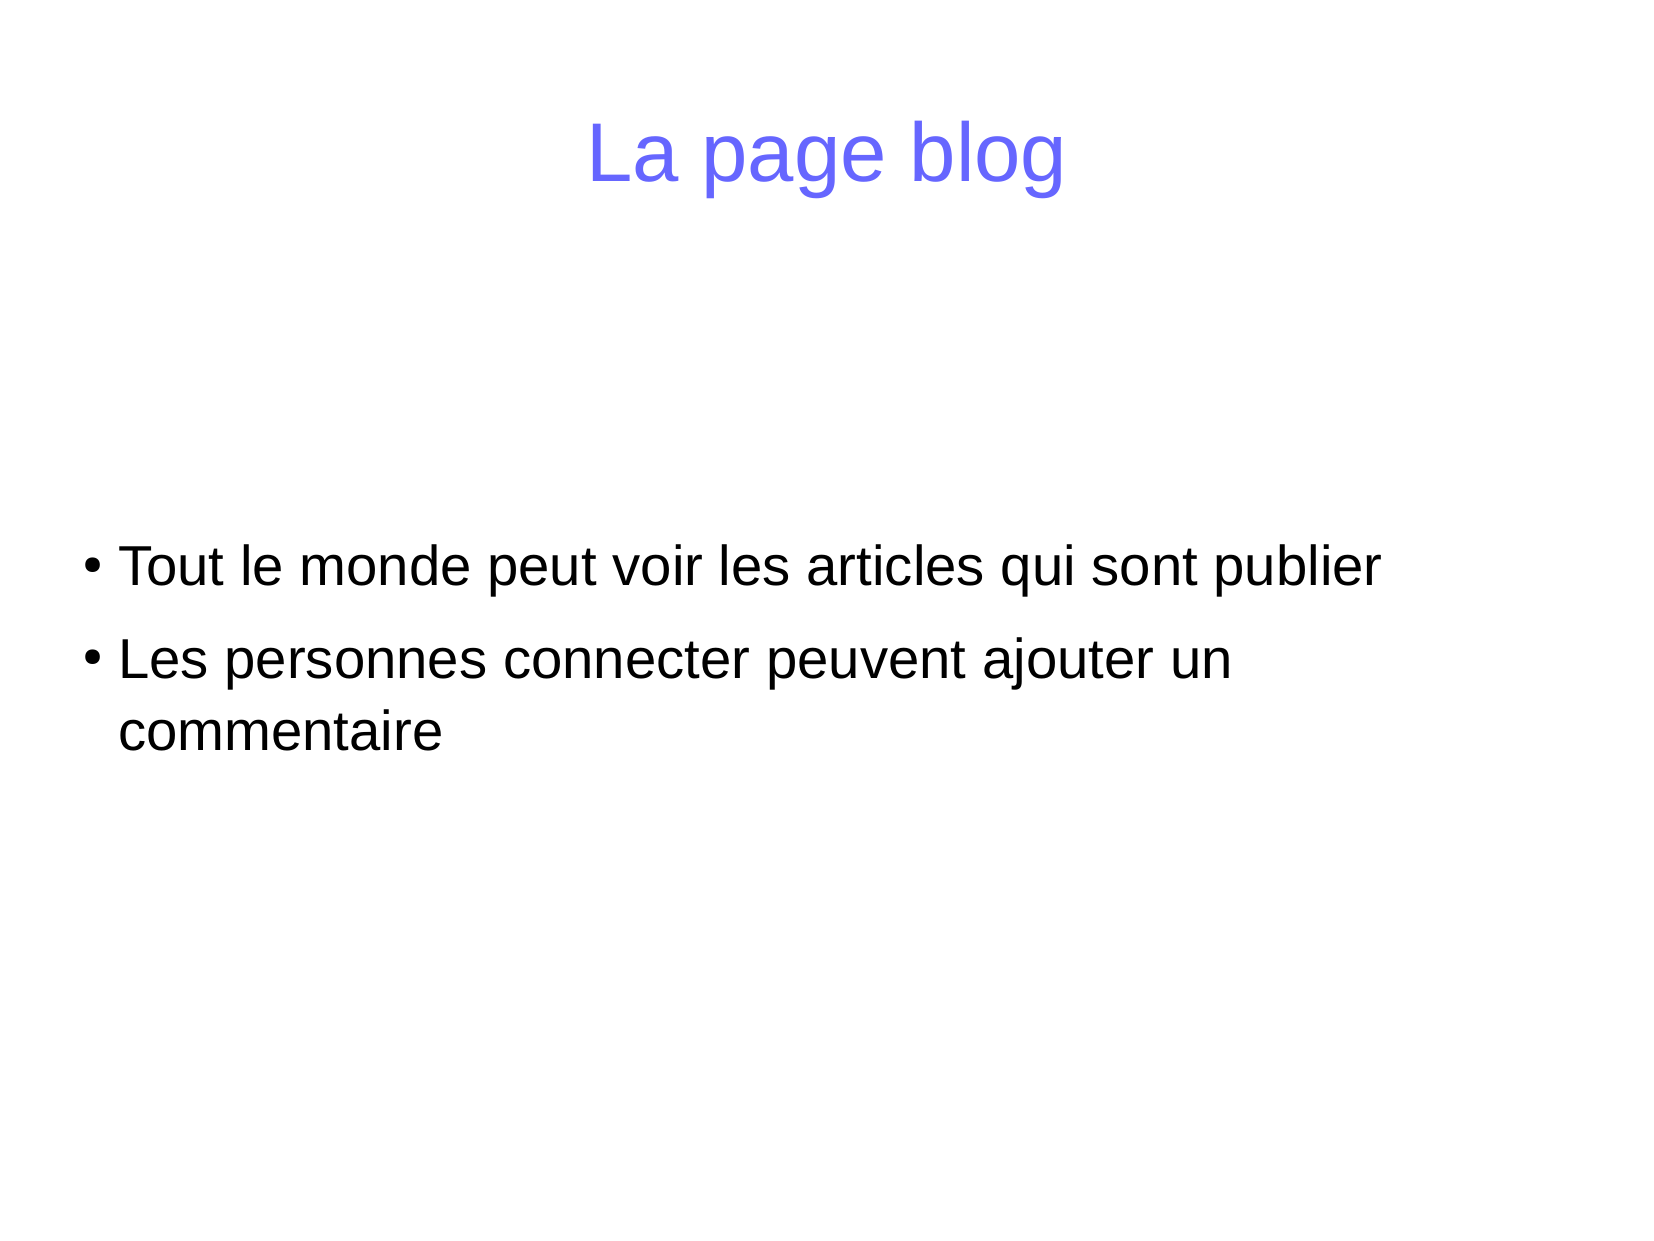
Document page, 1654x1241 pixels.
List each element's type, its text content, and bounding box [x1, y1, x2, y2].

title La page blog [82, 49, 1571, 257]
subtitle Tout le monde peut voir les articles qui sont publier Les personnes connecter peuvent ajouter un commentaire [82, 290, 1571, 1010]
